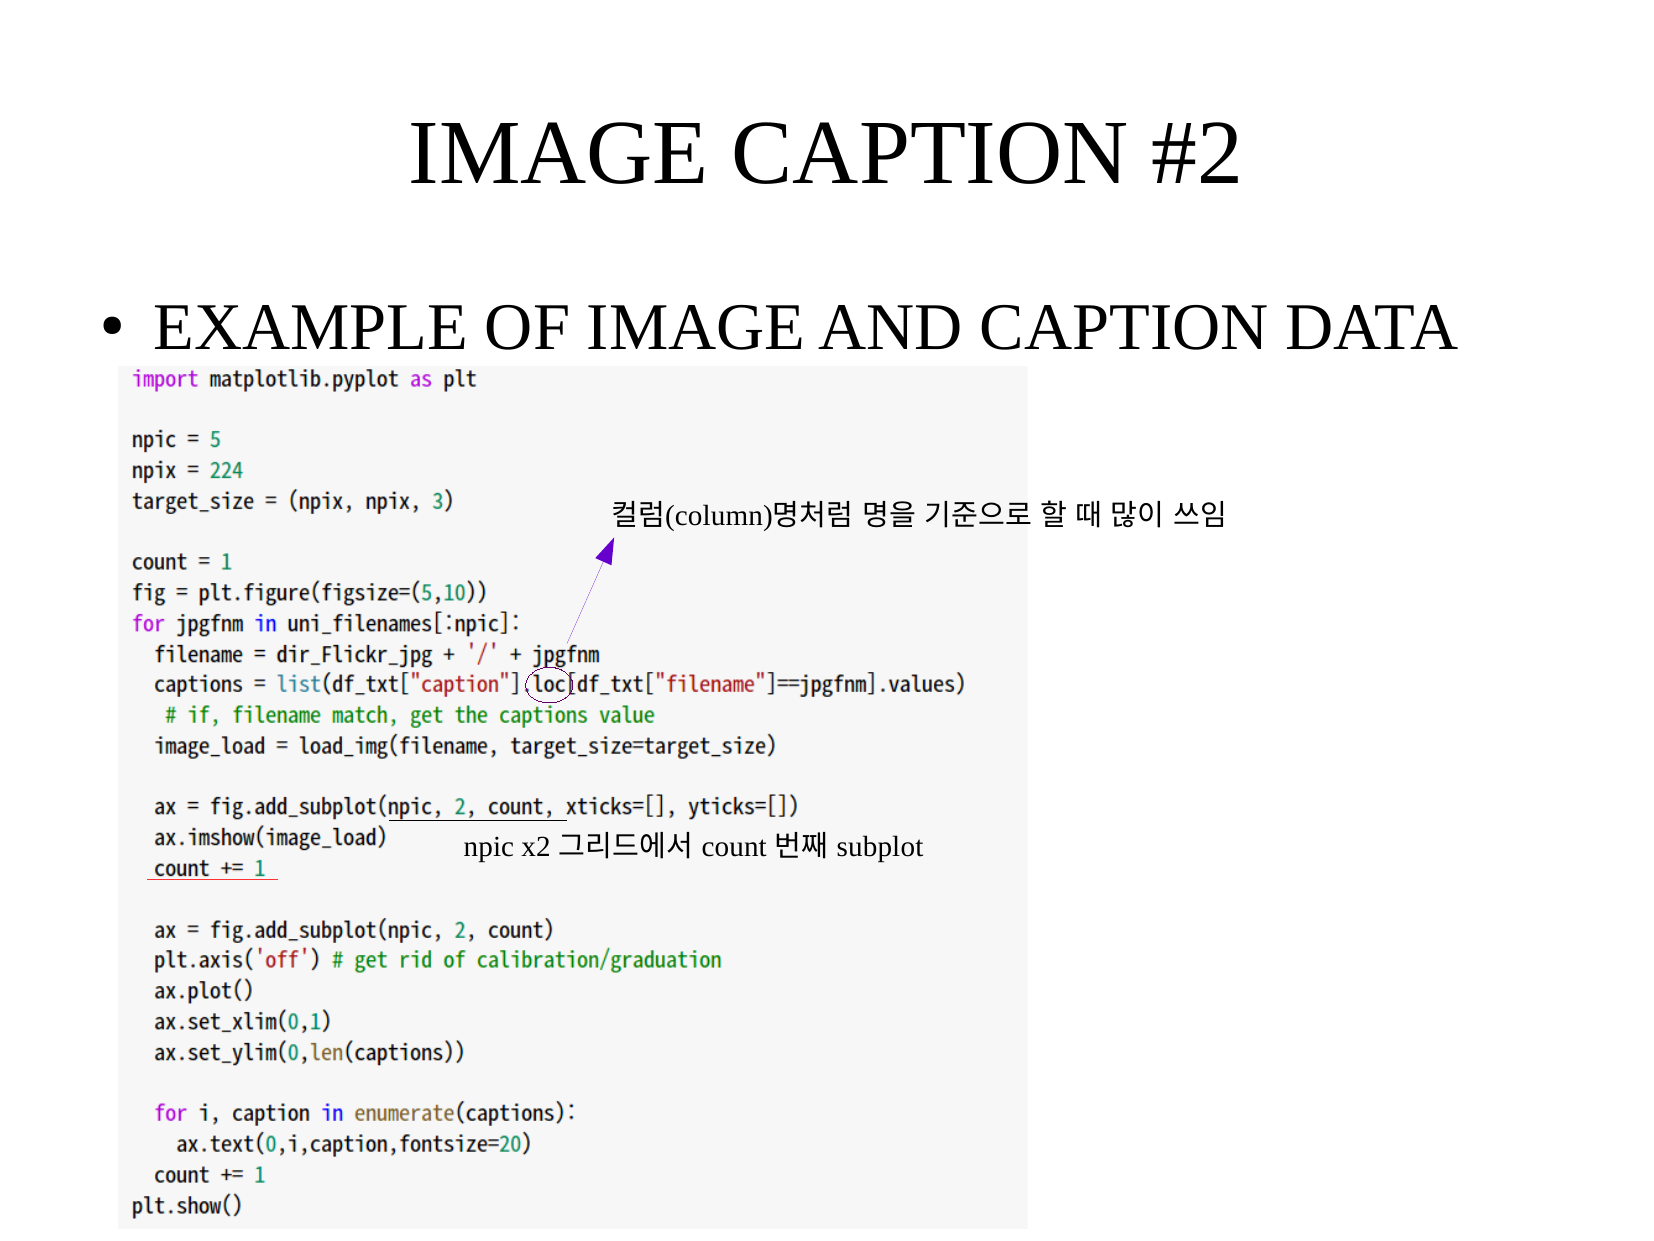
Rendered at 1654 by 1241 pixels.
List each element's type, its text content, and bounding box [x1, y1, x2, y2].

picture [118, 1010, 1028, 1229]
text_box 컬럼(column)명처럼 명을 기준으로 할 때 많이 쓰임 [555, 484, 1524, 556]
text_box npic x2 그리드에서 count 번째 subplot [448, 814, 1418, 886]
list EXAMPLE OF IMAGE AND CAPTION DATA [82, 290, 1571, 1010]
title IMAGE CAPTION #2 [82, 49, 1571, 257]
